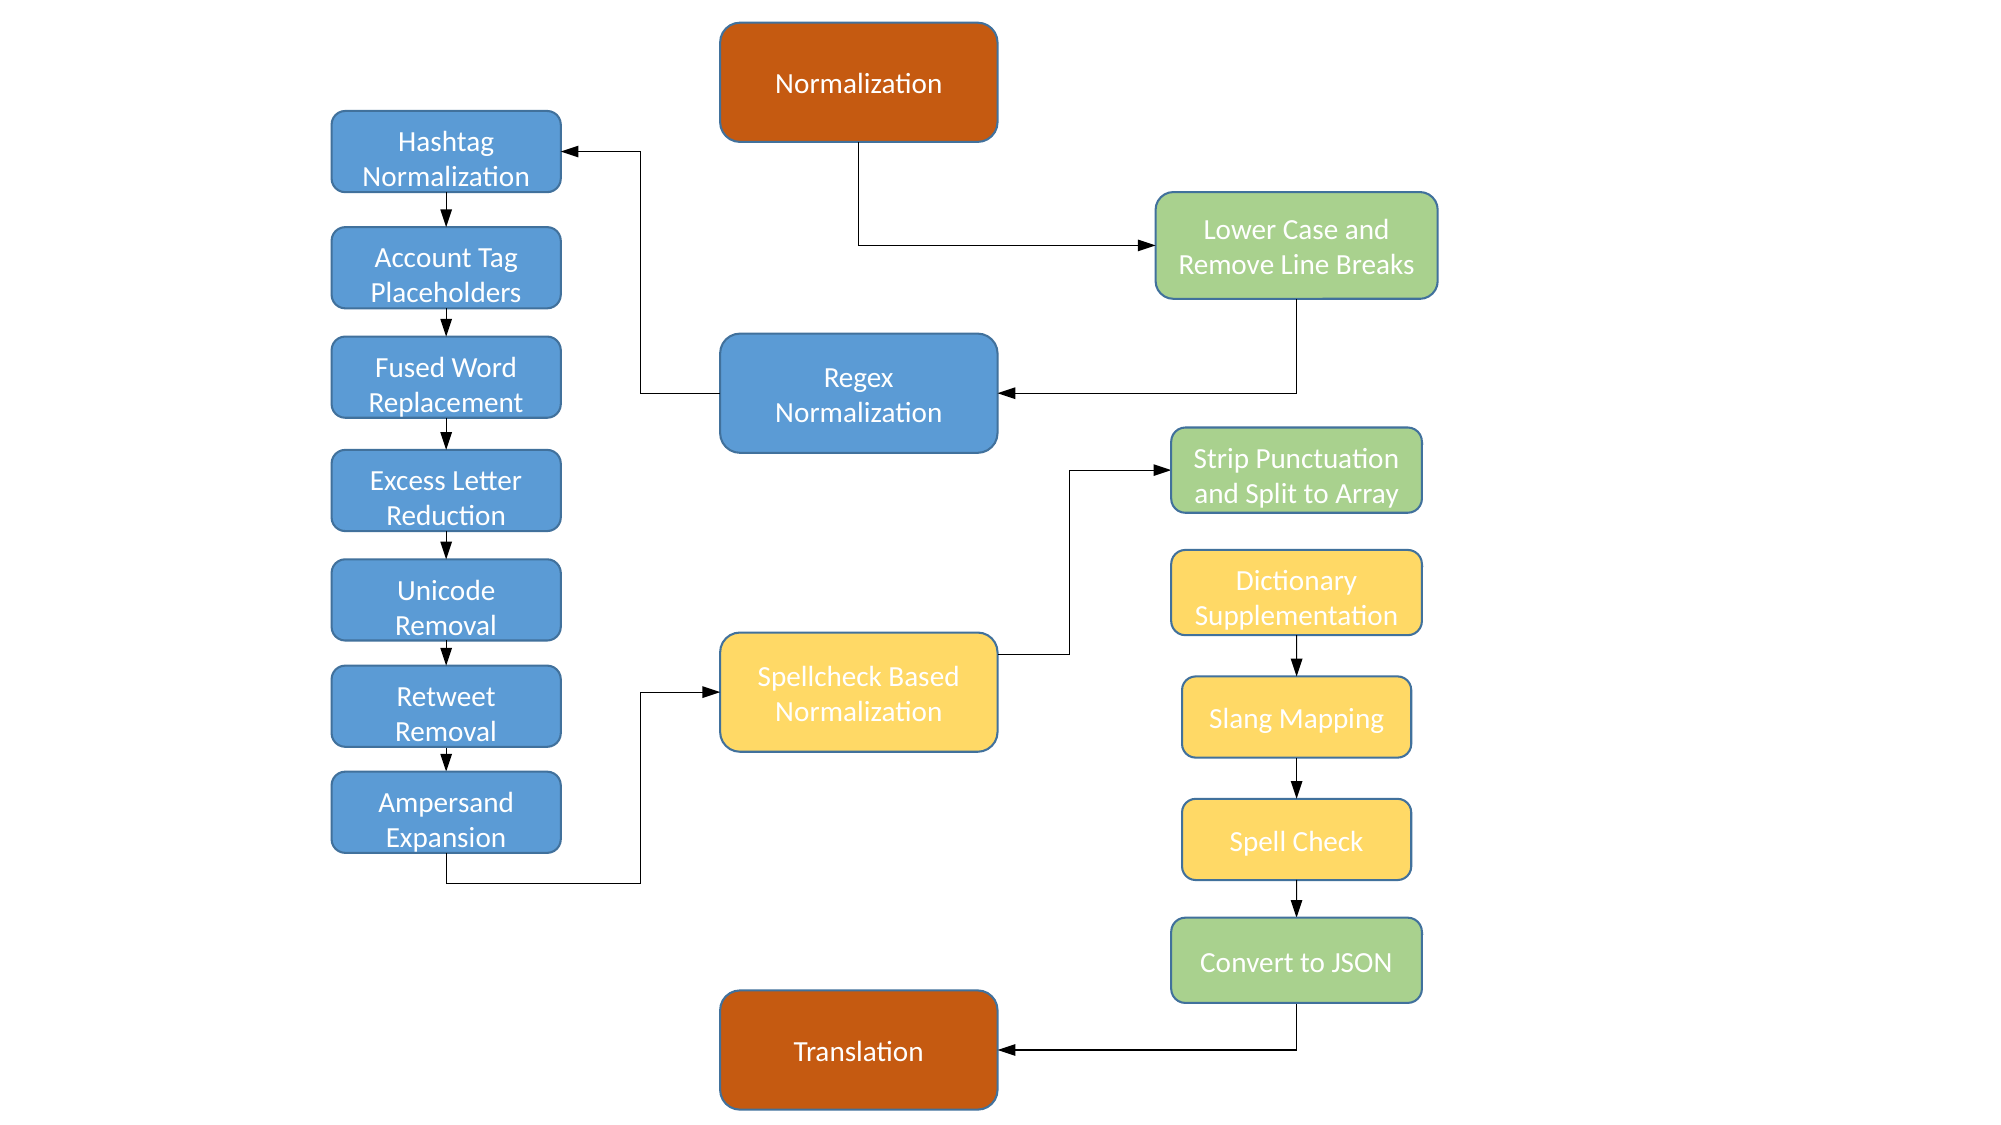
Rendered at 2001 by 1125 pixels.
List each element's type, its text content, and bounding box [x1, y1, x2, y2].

text_box Regex Normalization [720, 333, 998, 453]
text_box Ampersand Expansion [331, 771, 561, 853]
text_box Unicode Removal [331, 559, 561, 641]
text_box Convert to JSON [1171, 917, 1422, 1003]
text_box Normalization [720, 22, 998, 142]
text_box Fused Word Replacement [331, 336, 561, 418]
text_box Excess Letter Reduction [331, 449, 561, 532]
text_box Slang Mapping [1182, 676, 1412, 758]
text_box Strip Punctuation and Split to Array [1171, 427, 1422, 513]
text_box Dictionary Supplementation [1171, 549, 1422, 636]
text_box Lower Case and Remove Line Breaks [1155, 192, 1438, 299]
text_box Retweet Removal [331, 665, 561, 747]
text_box Spell Check [1182, 798, 1412, 881]
text_box Translation [720, 990, 998, 1110]
text_box Spellcheck Based Normalization [720, 632, 998, 752]
text_box Hashtag Normalization [331, 110, 561, 193]
text_box Account Tag Placeholders [331, 227, 561, 309]
